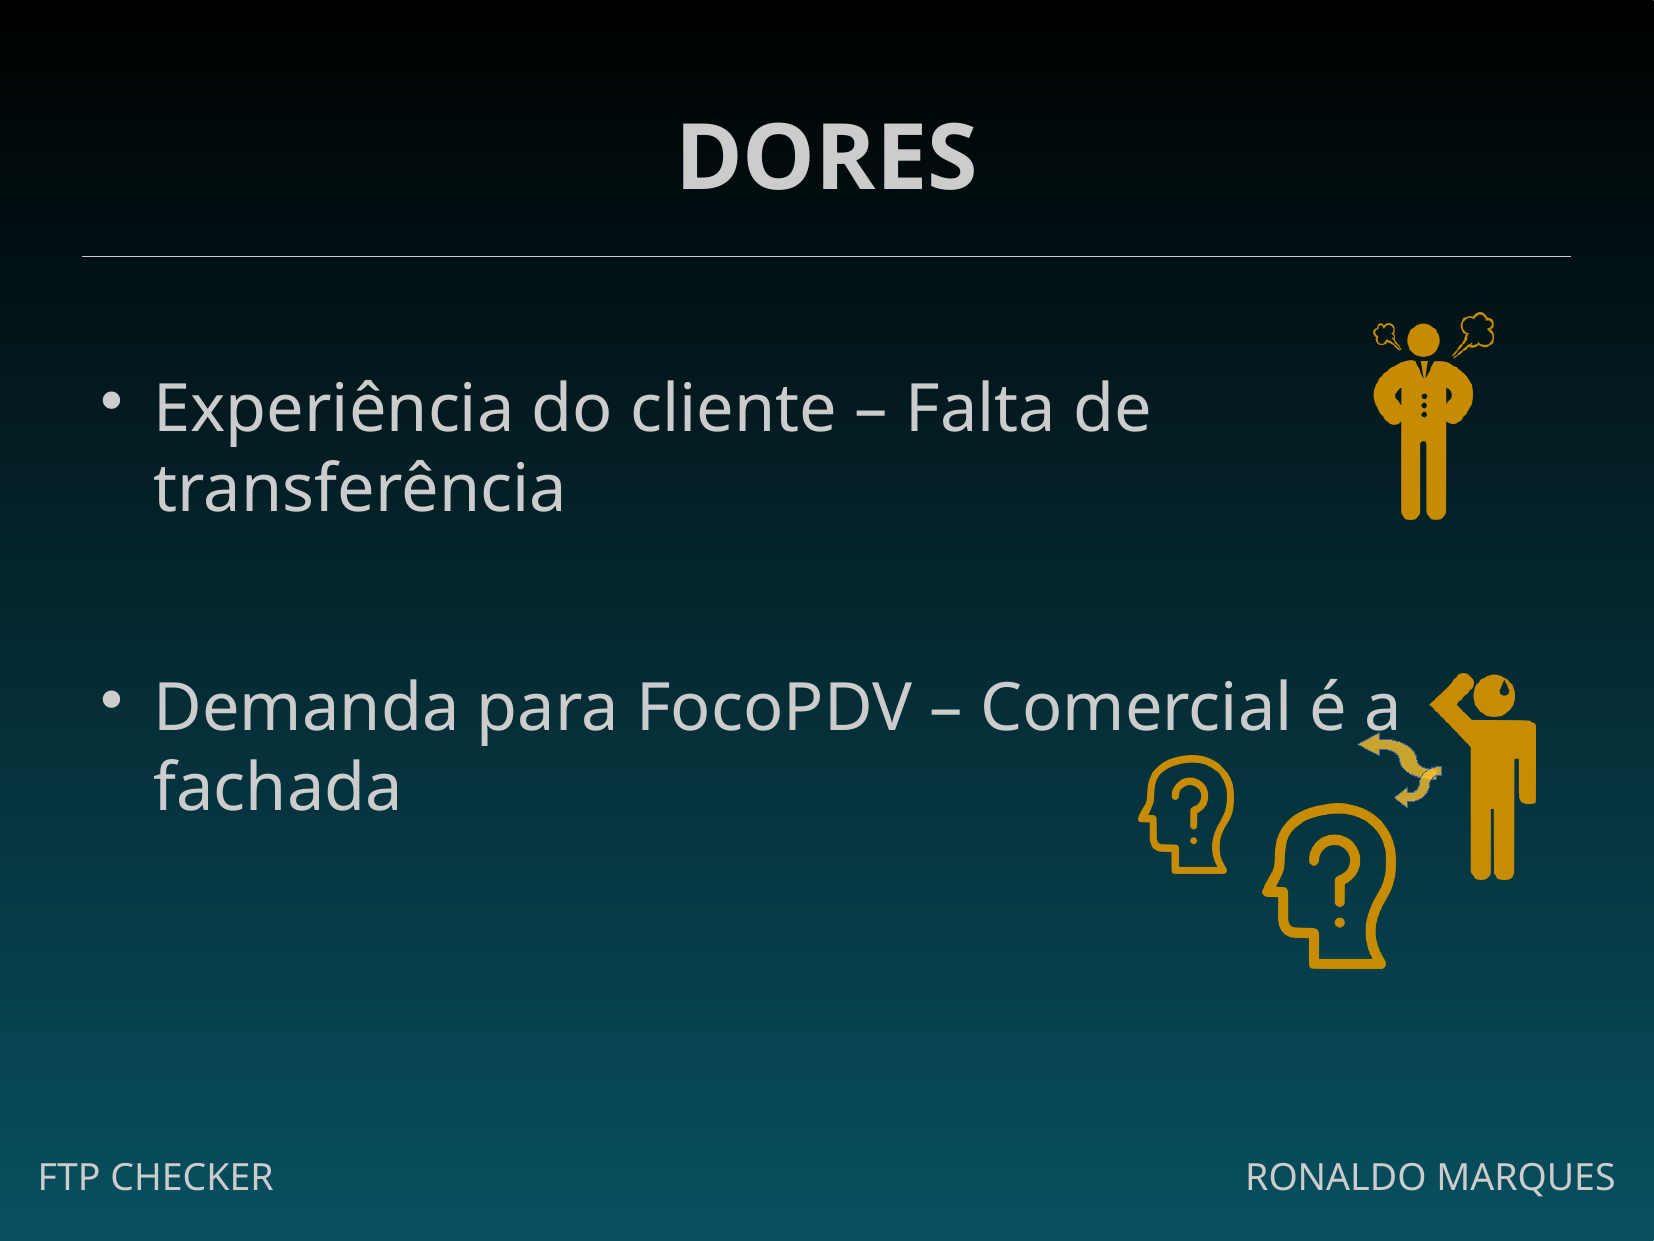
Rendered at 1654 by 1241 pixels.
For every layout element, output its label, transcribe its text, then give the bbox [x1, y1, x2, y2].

picture [1373, 312, 1494, 520]
picture [1429, 674, 1536, 880]
text_box RONALDO MARQUES [838, 1110, 1654, 1241]
picture [1138, 755, 1234, 874]
text_box FTP CHECKER [0, 1110, 815, 1241]
picture [1262, 803, 1396, 969]
text_box Experiência do cliente – Falta de transferência Demanda para FocoPDV – Comercial é a fachada [82, 290, 1571, 1010]
text_box DORES [82, 49, 1571, 257]
text_box [1357, 732, 1442, 808]
